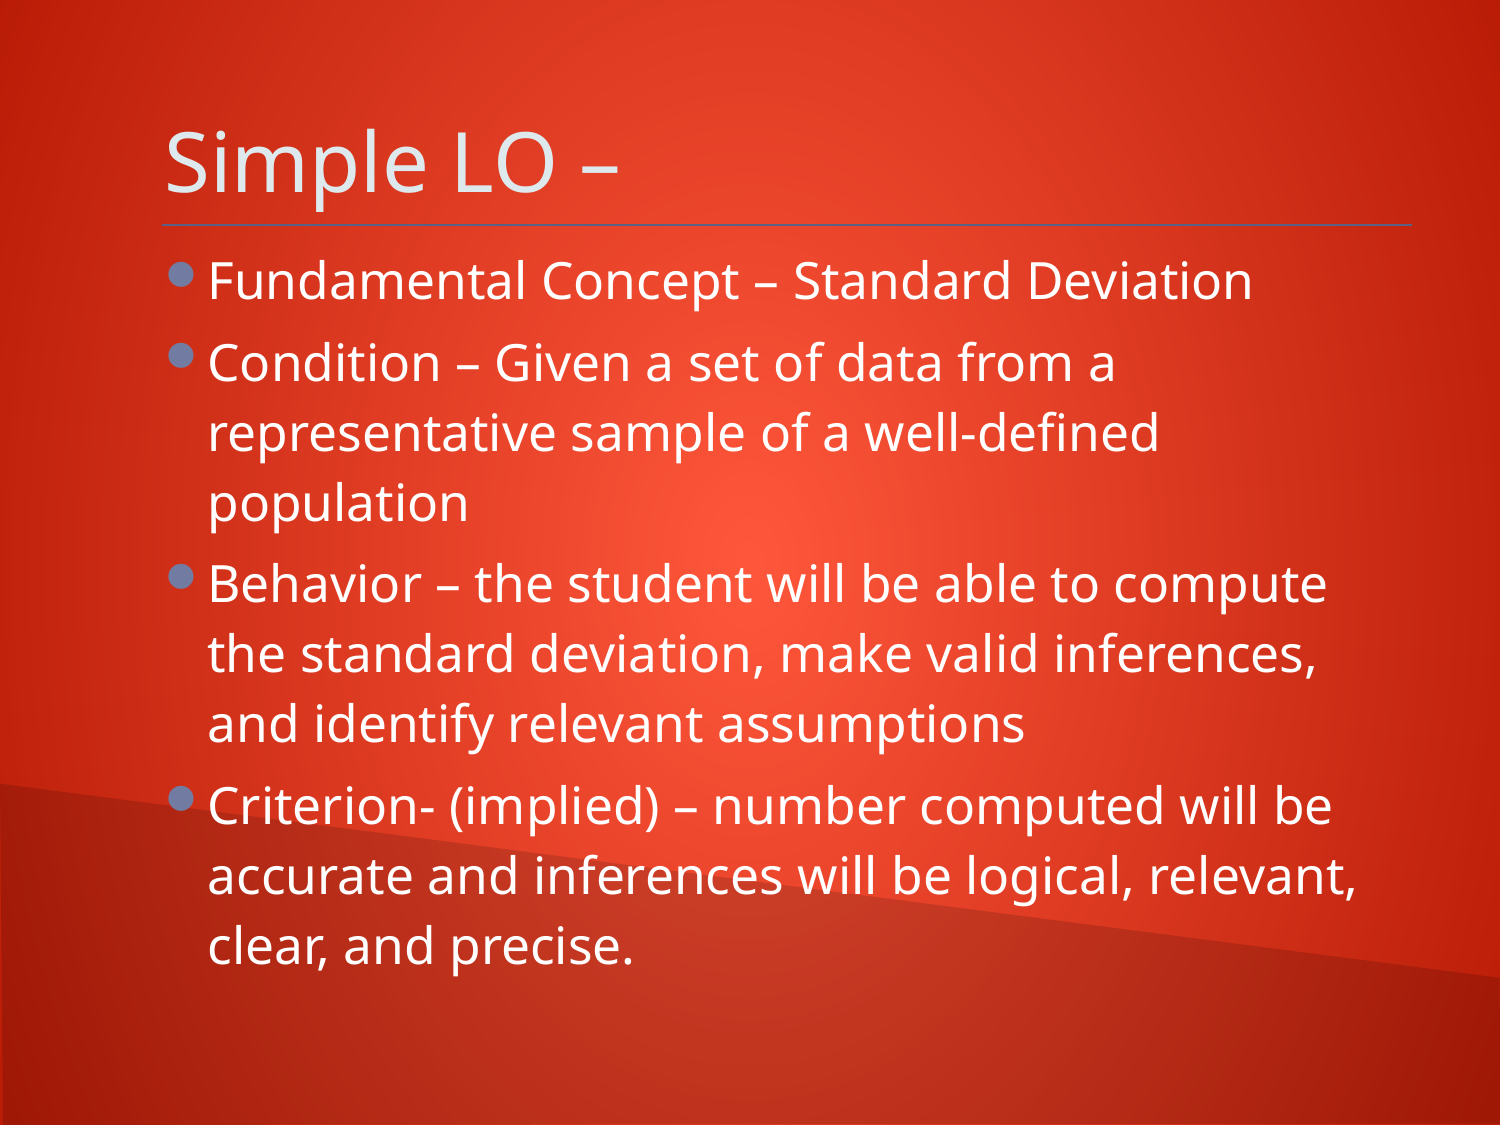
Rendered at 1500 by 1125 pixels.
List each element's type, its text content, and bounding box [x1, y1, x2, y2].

title Simple LO – [150, 45, 1425, 233]
list Fundamental Concept – Standard Deviation Condition – Given a set of data from a representative sample of a well-defined population Behavior – the student will be able to compute the standard deviation, make valid inferences, and identify relevant assumptions Criterion- (implied) – number computed will be accurate and inferences will be logical, relevant, clear, and precise. [150, 237, 1425, 988]
